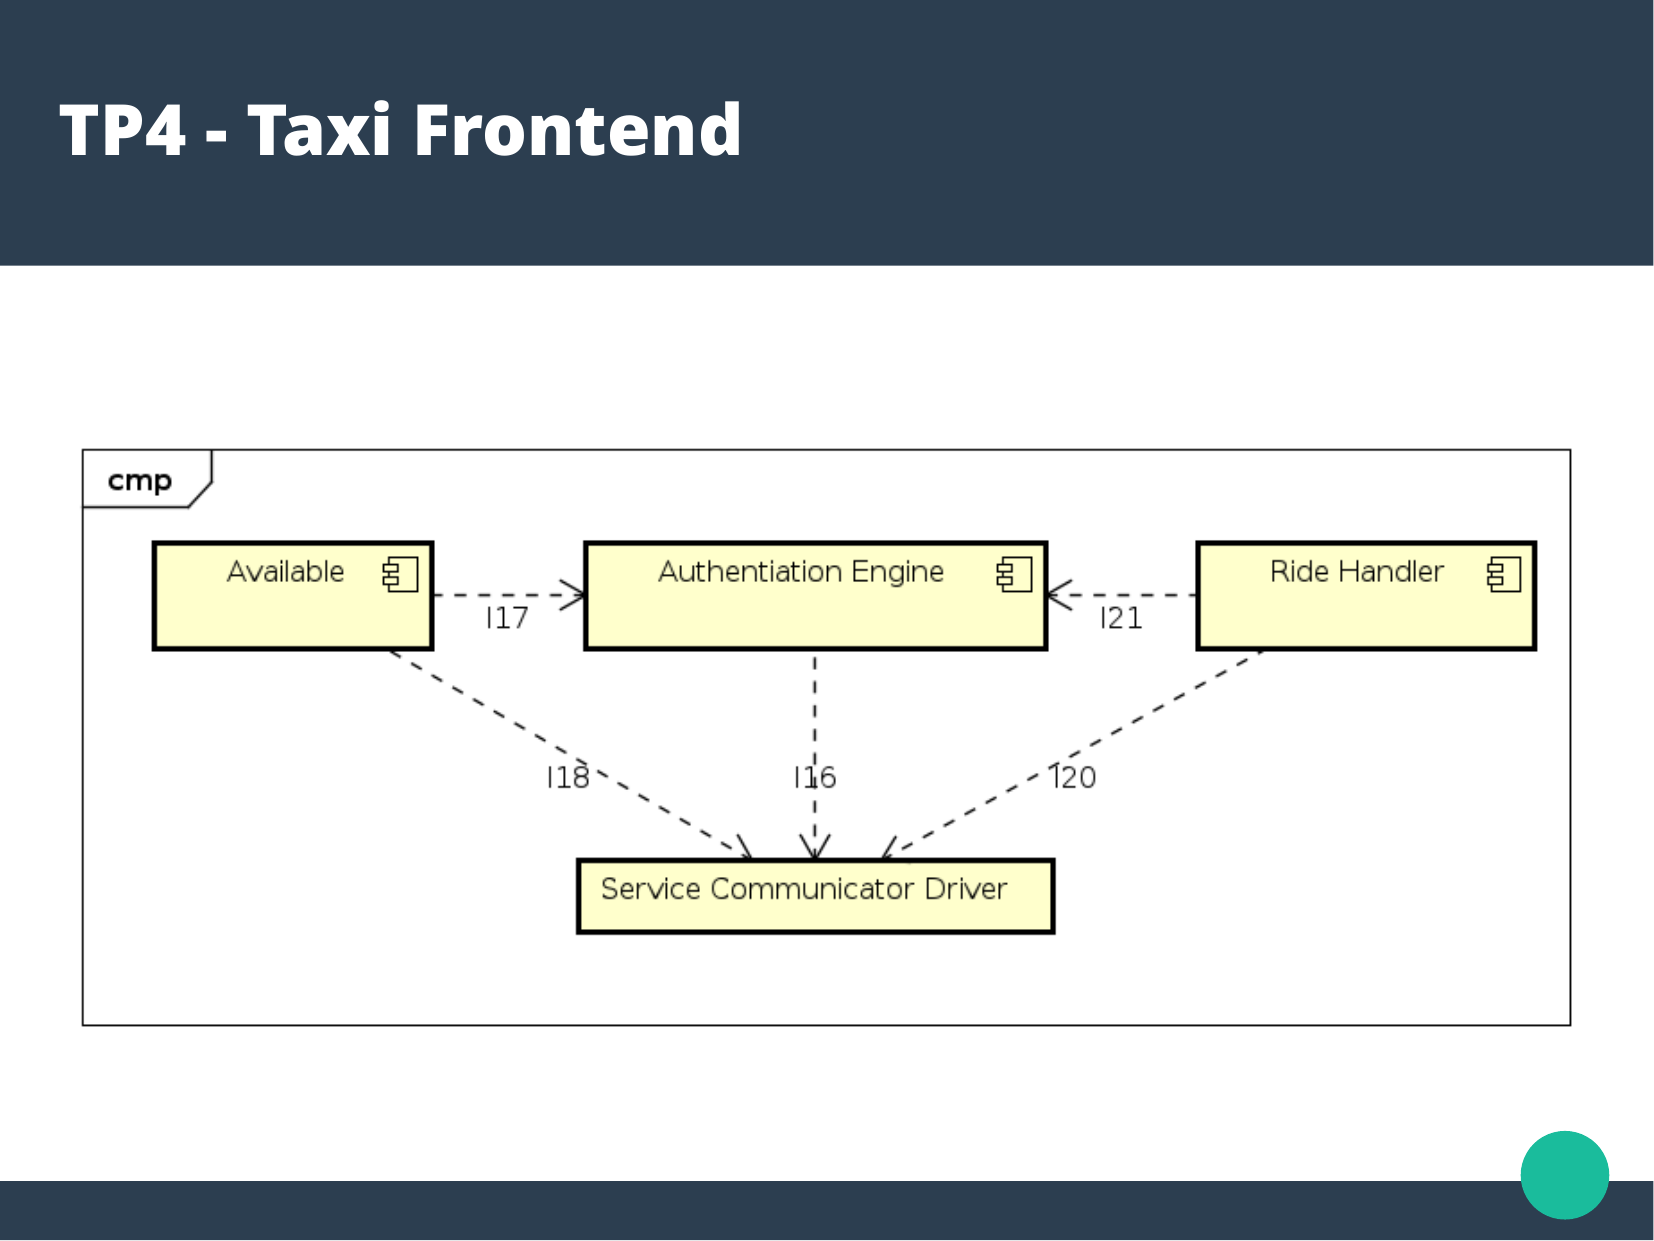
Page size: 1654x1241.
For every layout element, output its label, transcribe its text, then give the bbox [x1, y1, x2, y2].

title TP4 - Taxi Frontend [59, 49, 1595, 207]
picture [59, 426, 1595, 1050]
